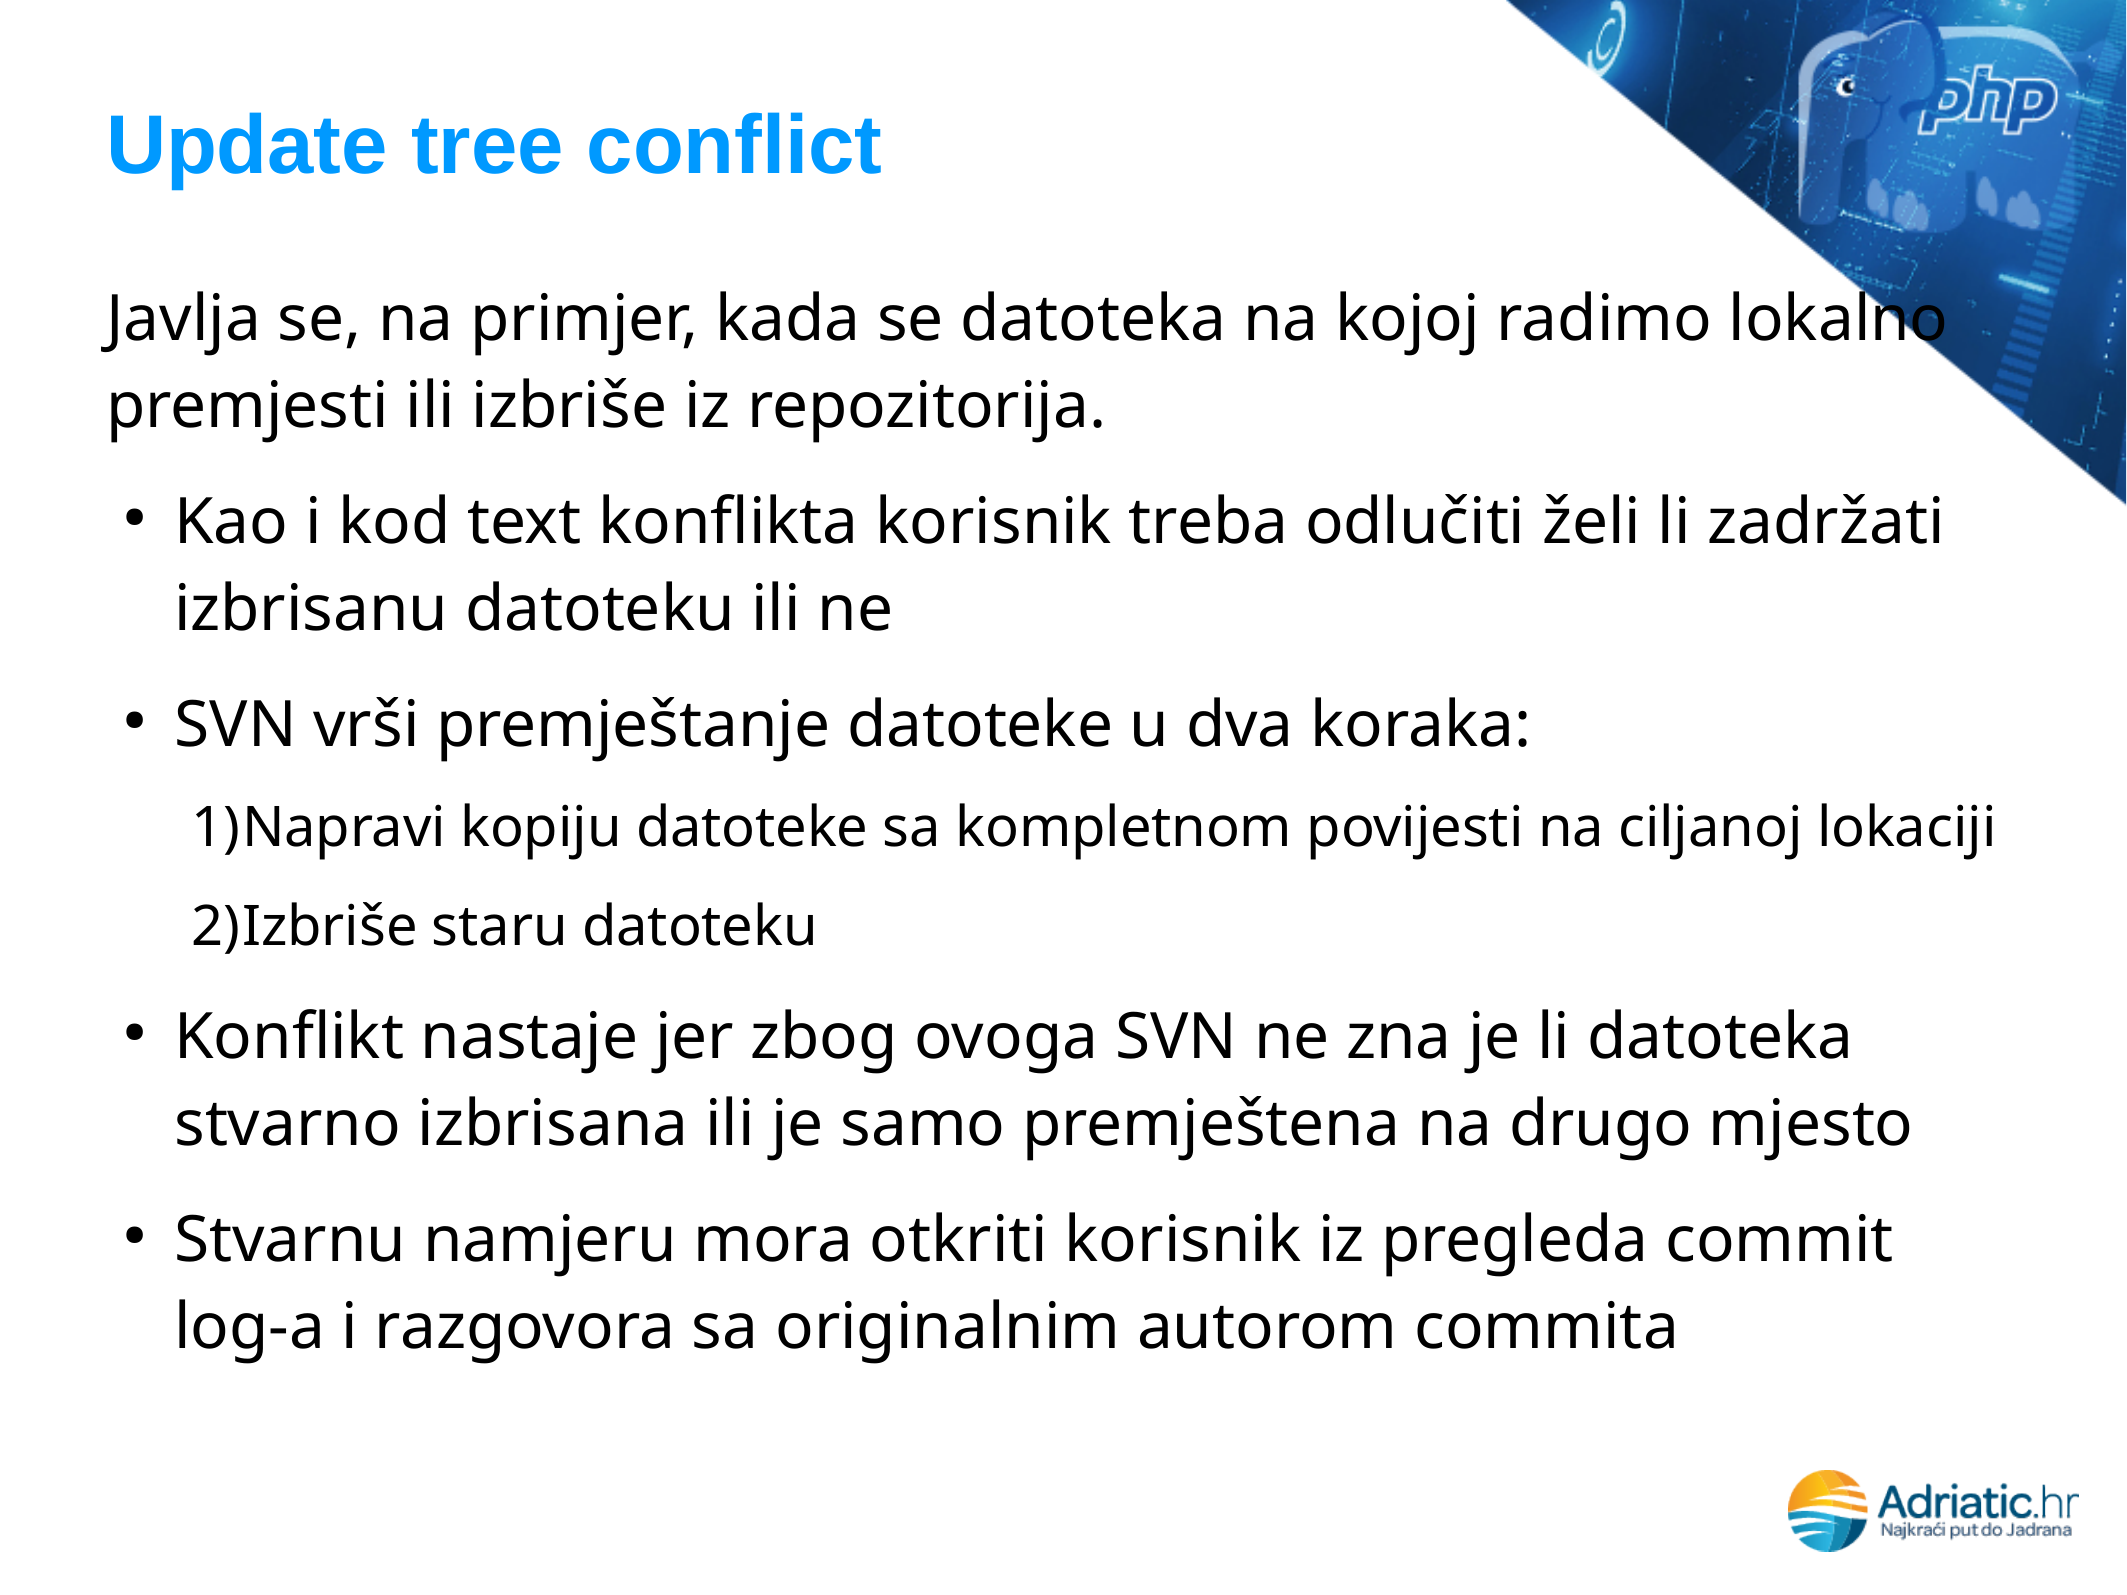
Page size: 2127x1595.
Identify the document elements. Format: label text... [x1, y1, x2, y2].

list Javlja se, na primjer, kada se datoteka na kojoj radimo lokalno premjesti ili izbriše iz repozitorija. Kao i kod text konflikta korisnik treba odlučiti želi li zadržati izbrisanu datoteku ili ne SVN vrši premještanje datoteke u dva koraka: Napravi kopiju datoteke sa kompletnom povijesti na ciljanoj lokaciji Izbriše staru datoteku Konflikt nastaje jer zbog ovoga SVN ne zna je li datoteka stvarno izbrisana ili je samo premještena na drugo mjesto Stvarnu namjeru mora otkriti korisnik iz pregleda commit log-a i razgovora sa originalnim autorom commita [106, 271, 2020, 1453]
picture [1505, 0, 2127, 625]
title Update tree conflict [106, 70, 1630, 219]
picture [1788, 1470, 2079, 1552]
